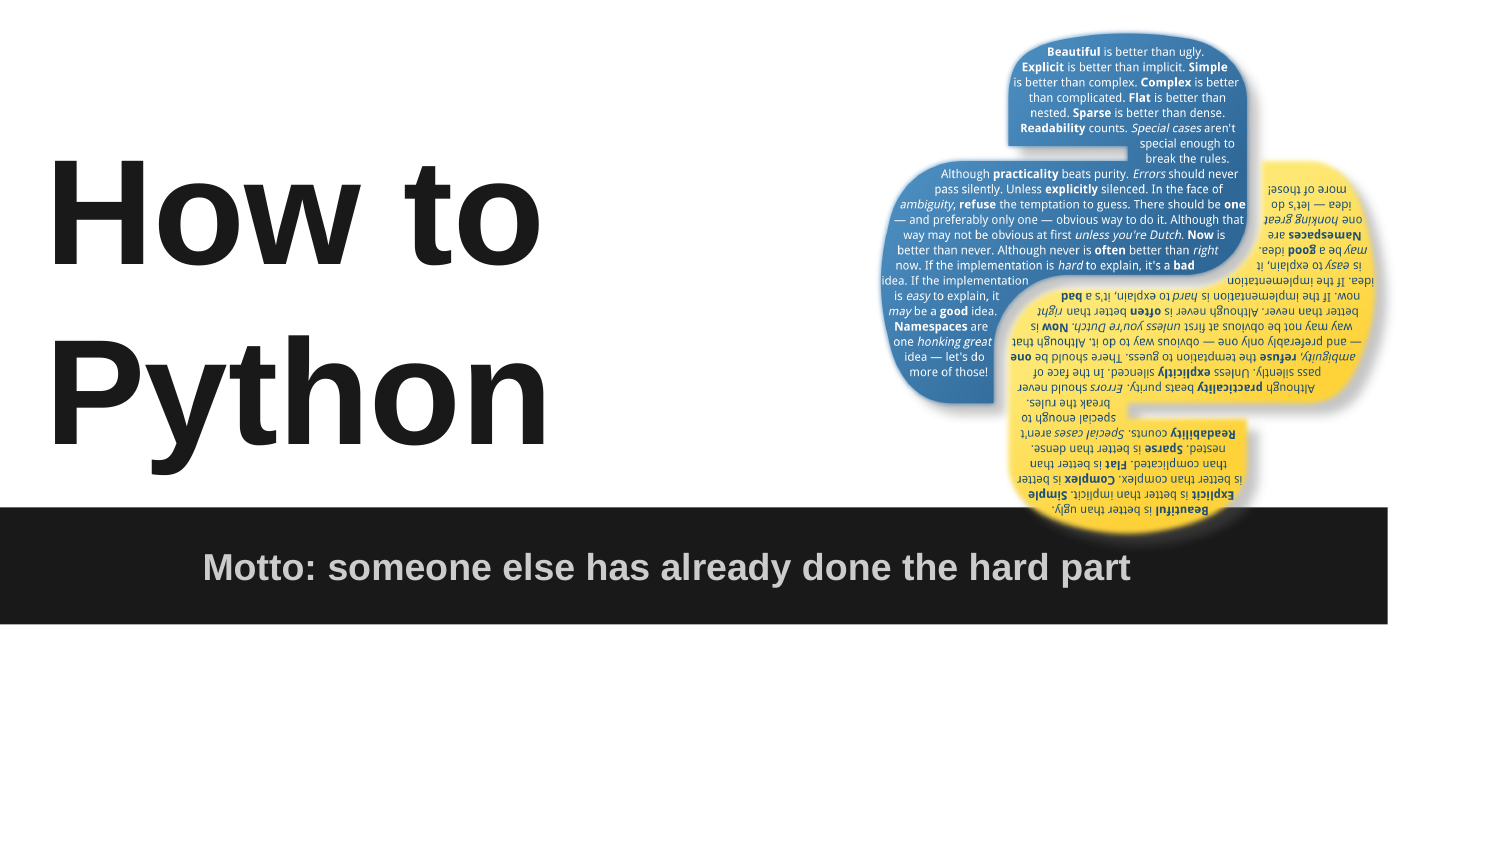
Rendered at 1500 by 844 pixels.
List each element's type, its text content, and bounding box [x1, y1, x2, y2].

subtitle Motto: someone else has already done the hard part [112, 507, 1388, 625]
picture [820, 0, 1441, 589]
title How to Python [30, 45, 820, 490]
